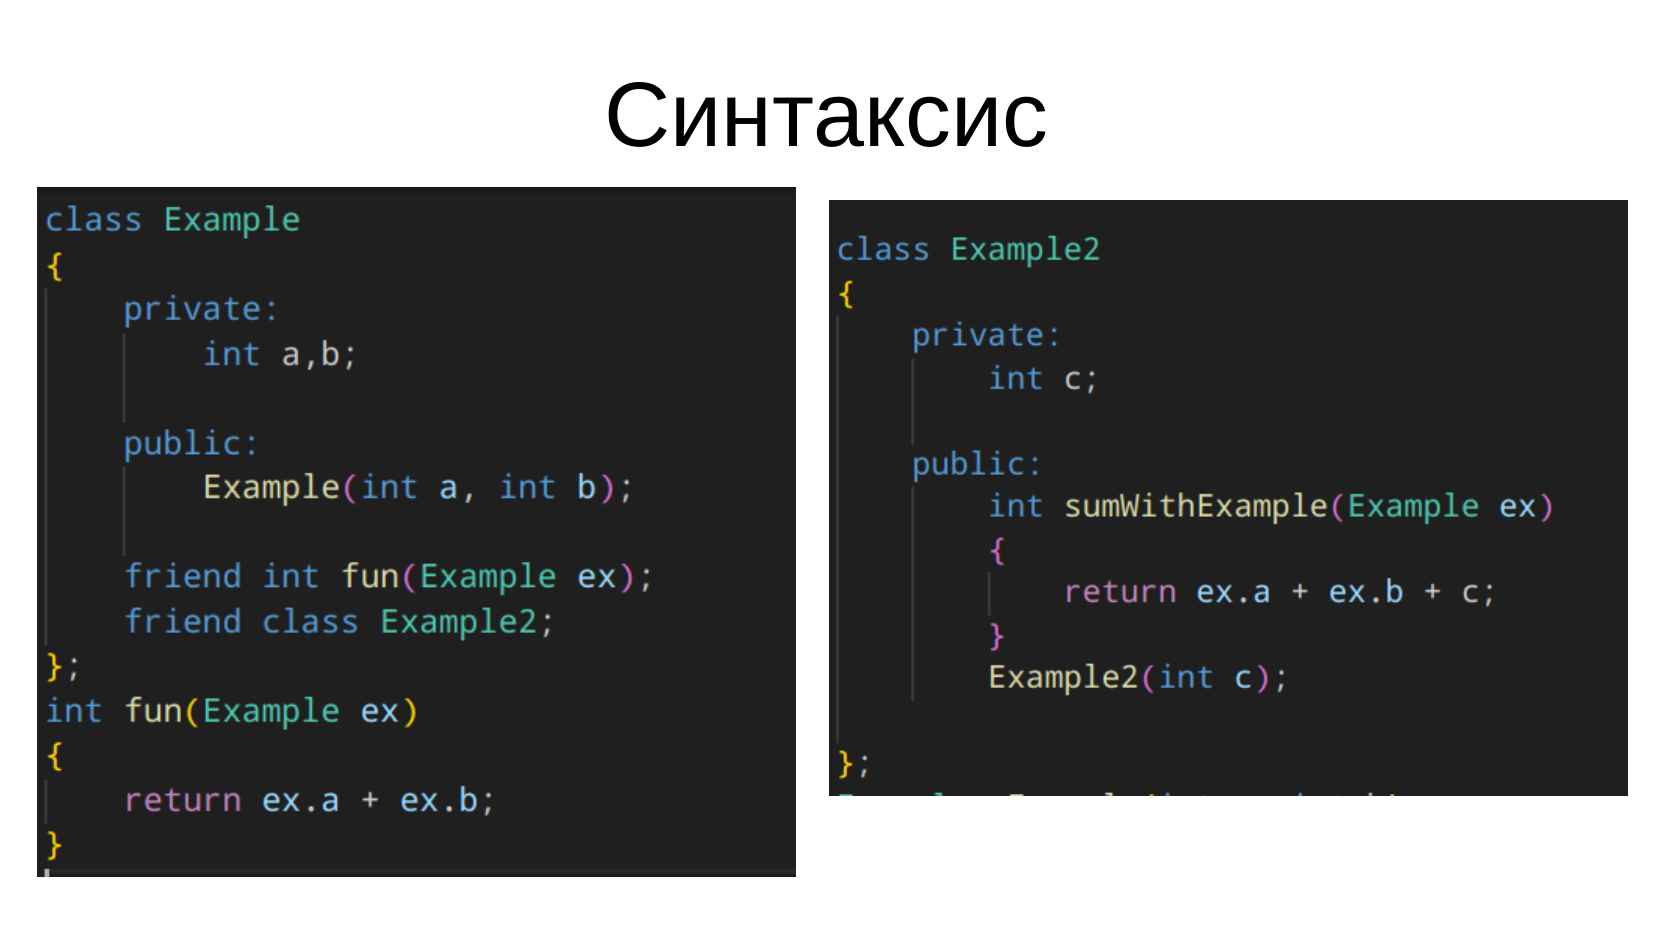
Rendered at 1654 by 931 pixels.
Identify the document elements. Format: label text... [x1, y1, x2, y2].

title Синтаксис [82, 37, 1571, 193]
picture [829, 200, 1628, 796]
picture [37, 187, 796, 877]
